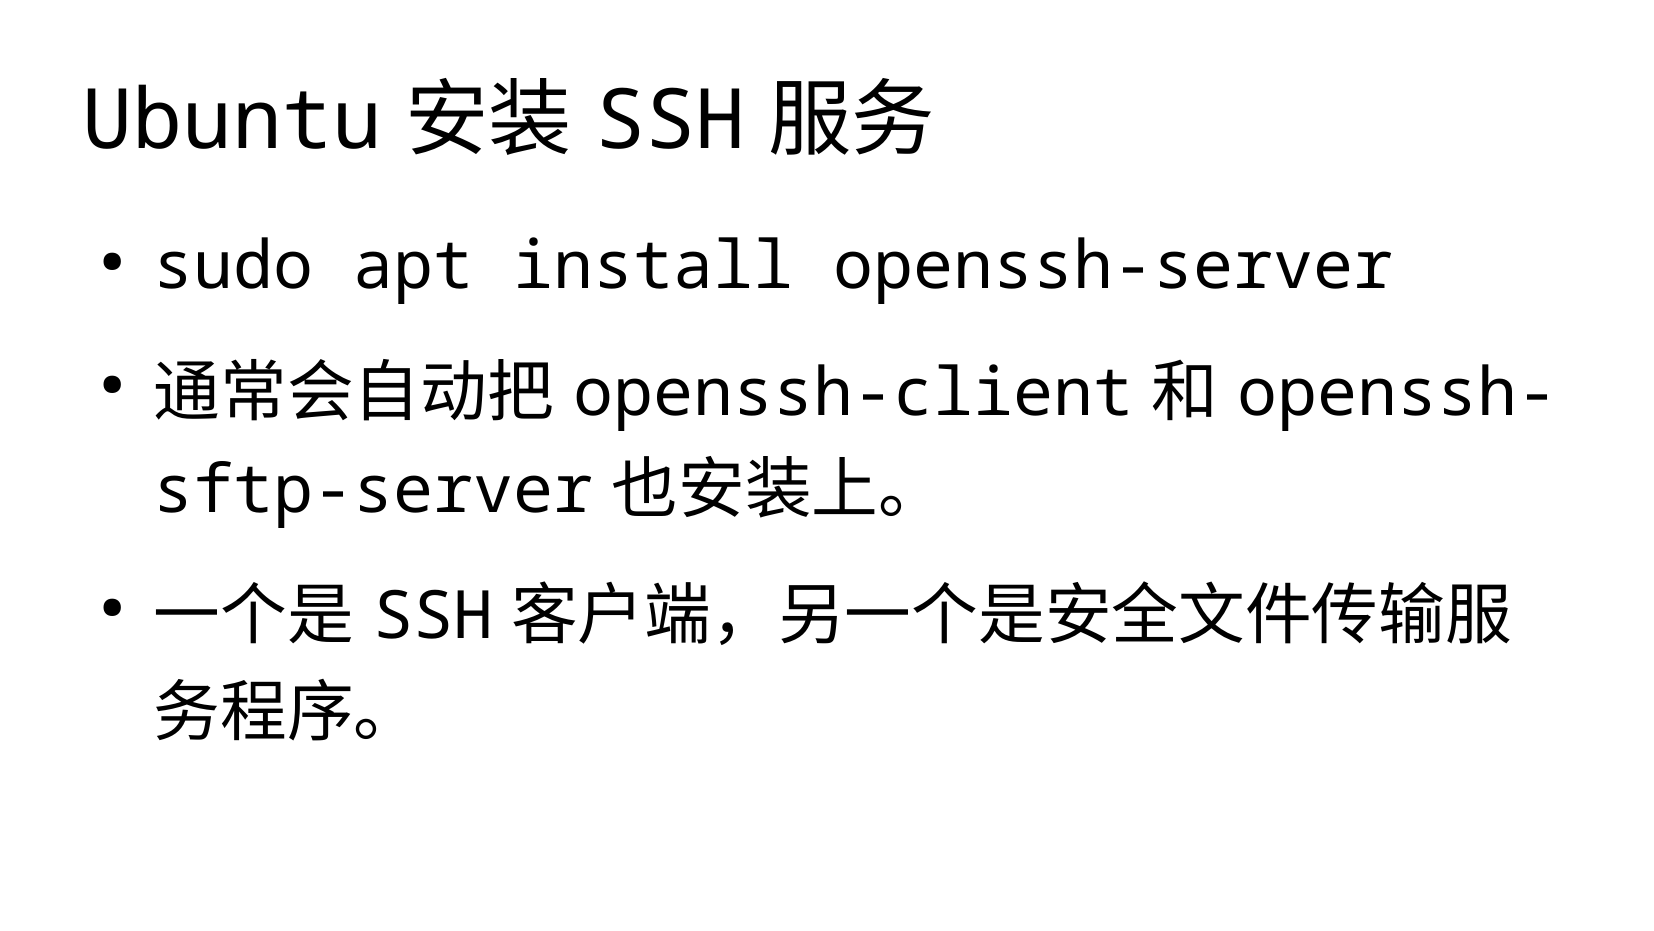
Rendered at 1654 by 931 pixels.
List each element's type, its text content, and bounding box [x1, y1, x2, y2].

title Ubuntu安装SSH服务 [82, 37, 1571, 189]
list sudo apt install openssh-server 通常会自动把openssh-client和openssh-sftp-server也安装上。 一个是SSH客户端，另一个是安全文件传输服务程序。 [82, 217, 1571, 839]
